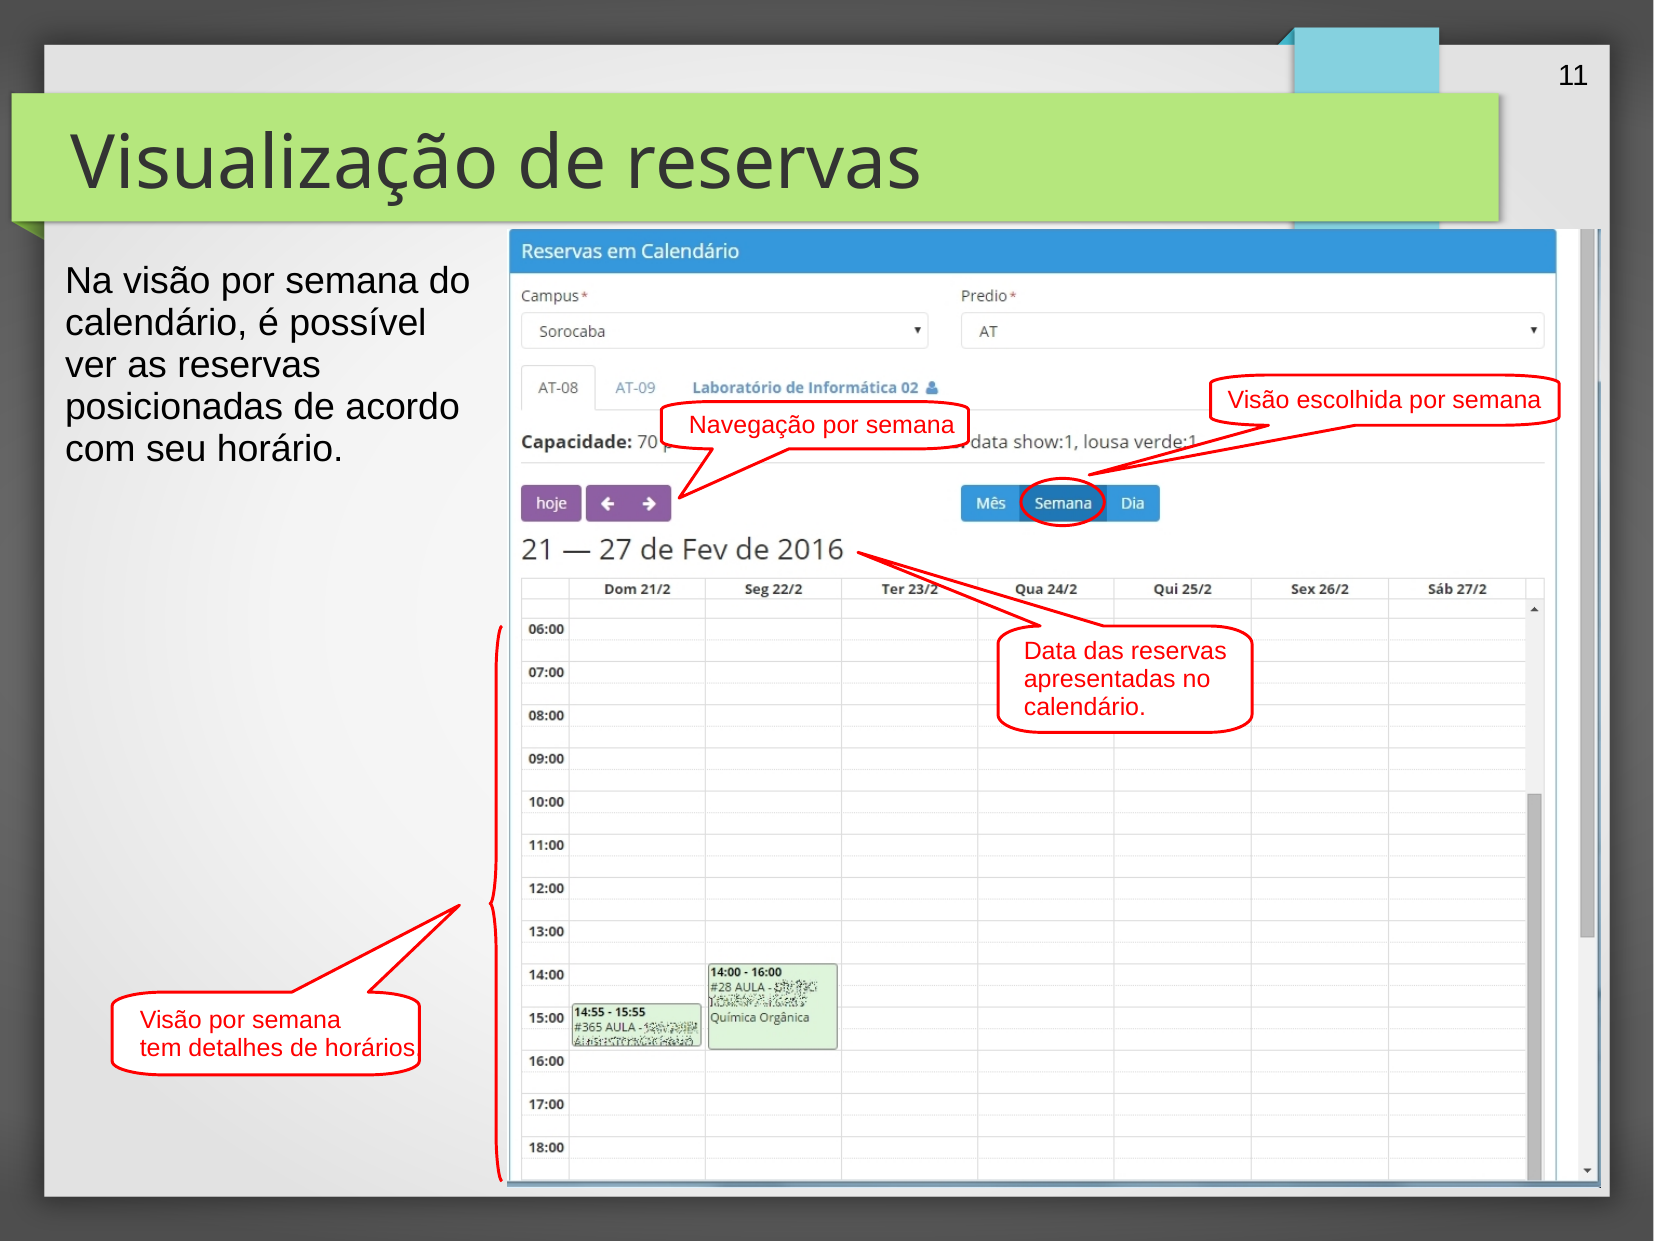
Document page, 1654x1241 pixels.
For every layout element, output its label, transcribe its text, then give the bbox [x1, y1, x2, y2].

text_box Visão escolhida por semana [1089, 375, 1560, 475]
text_box Data das reservas apresentadas no calendário. [857, 552, 1253, 733]
picture [0, 0, 1654, 1241]
list Na visão por semana do calendário, é possível ver as reservas posicionadas de acordo com seu horário. [64, 259, 485, 520]
text_box Visão por semana tem detalhes de horários. [112, 905, 460, 1075]
text_box Navegação por semana [661, 401, 969, 499]
title Visualização de reservas [70, 106, 1229, 213]
